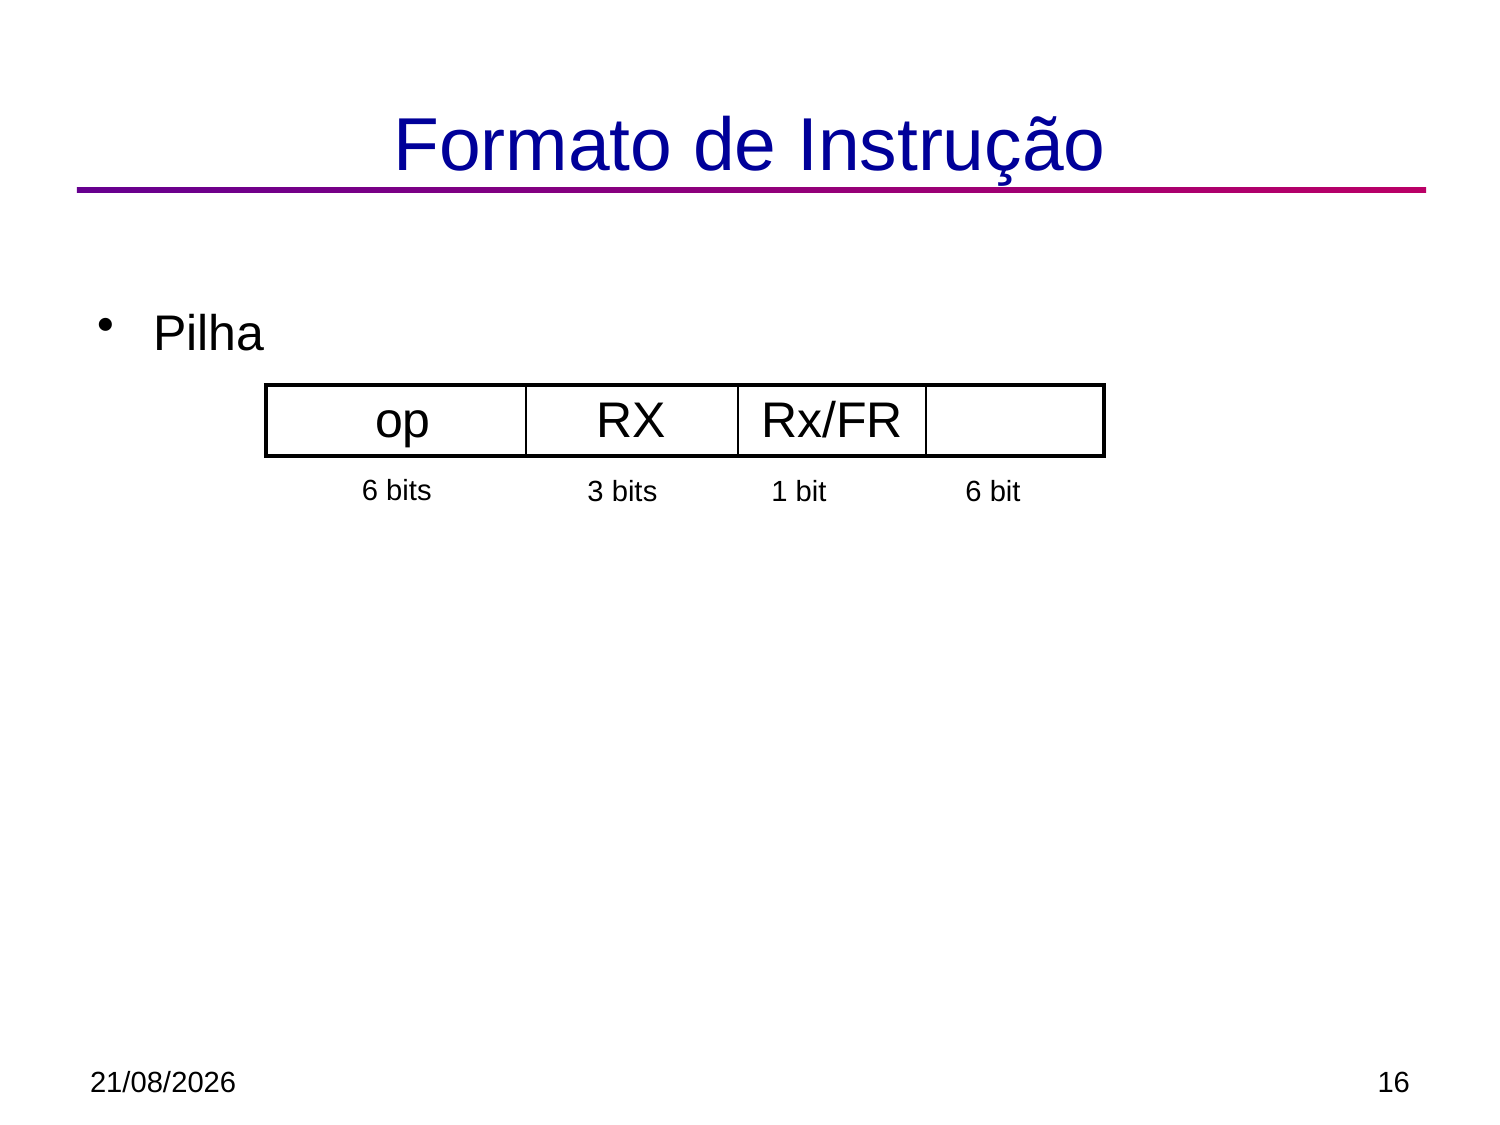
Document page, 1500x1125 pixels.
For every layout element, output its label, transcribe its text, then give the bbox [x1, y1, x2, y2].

text_box 1 bit [756, 465, 842, 516]
slide_number <number> [1074, 1055, 1425, 1125]
table_header Rx/FR [739, 387, 925, 454]
table_header op [268, 387, 525, 454]
text_box 6 bits [347, 463, 447, 514]
text_box 6 bit [950, 465, 1036, 515]
table_header RX [527, 387, 737, 454]
slide_number 24/07/2021 [75, 1055, 425, 1125]
text_box 3 bits [572, 465, 714, 515]
list Pilha [82, 222, 1429, 1026]
title Formato de Instrução [76, 74, 1424, 193]
table_header [927, 387, 1102, 454]
